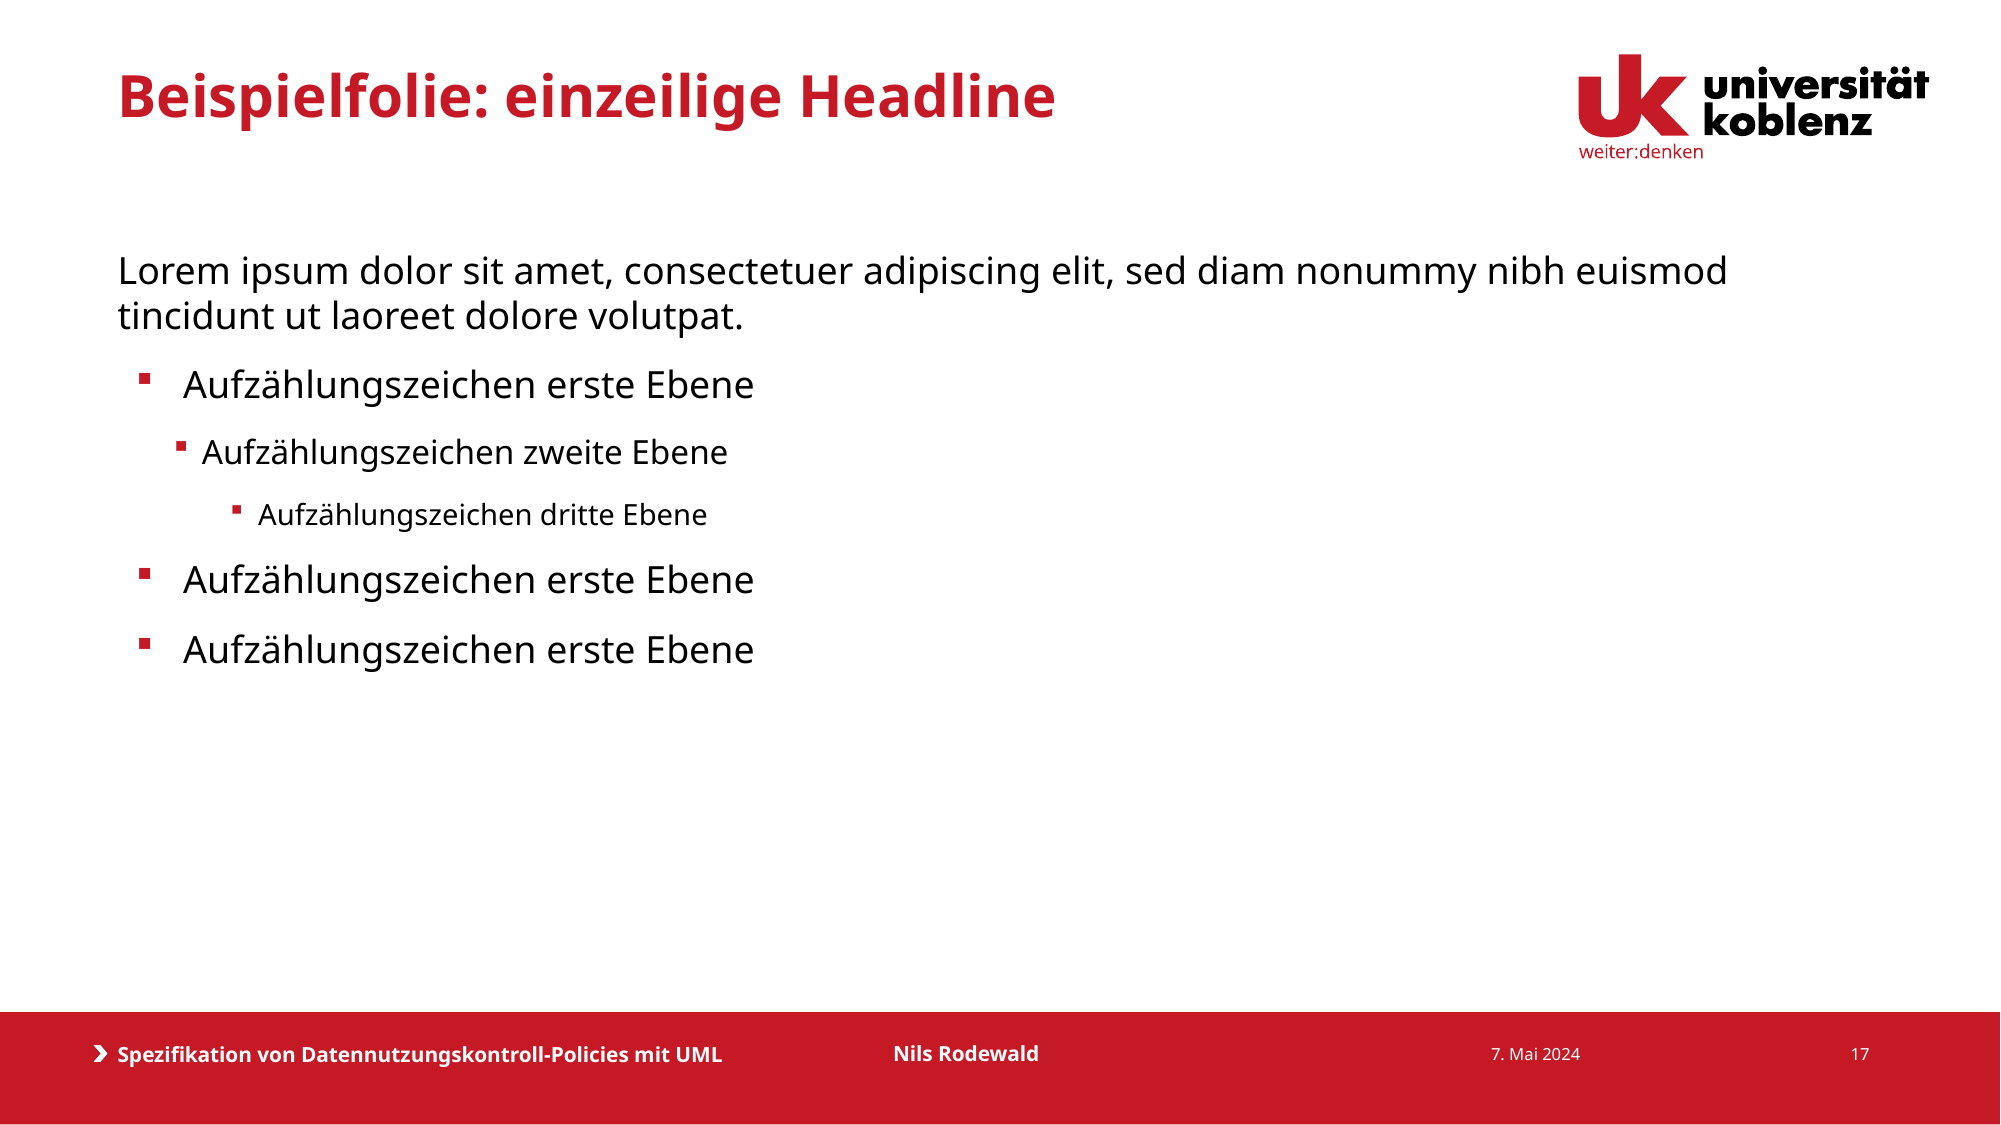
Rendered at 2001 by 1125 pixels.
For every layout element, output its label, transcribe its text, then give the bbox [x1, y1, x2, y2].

list Lorem ipsum dolor sit amet, consectetuer adipiscing elit, sed diam nonummy nibh euismod tincidunt ut laoreet dolore volutpat. [102, 239, 1828, 340]
title Beispielfolie: einzeilige Headline [102, 59, 1828, 222]
list Aufzählungszeichen erste Ebene Aufzählungszeichen zweite Ebene Aufzählungszeichen dritte Ebene Aufzählungszeichen erste Ebene Aufzählungszeichen erste Ebene [102, 353, 1828, 916]
